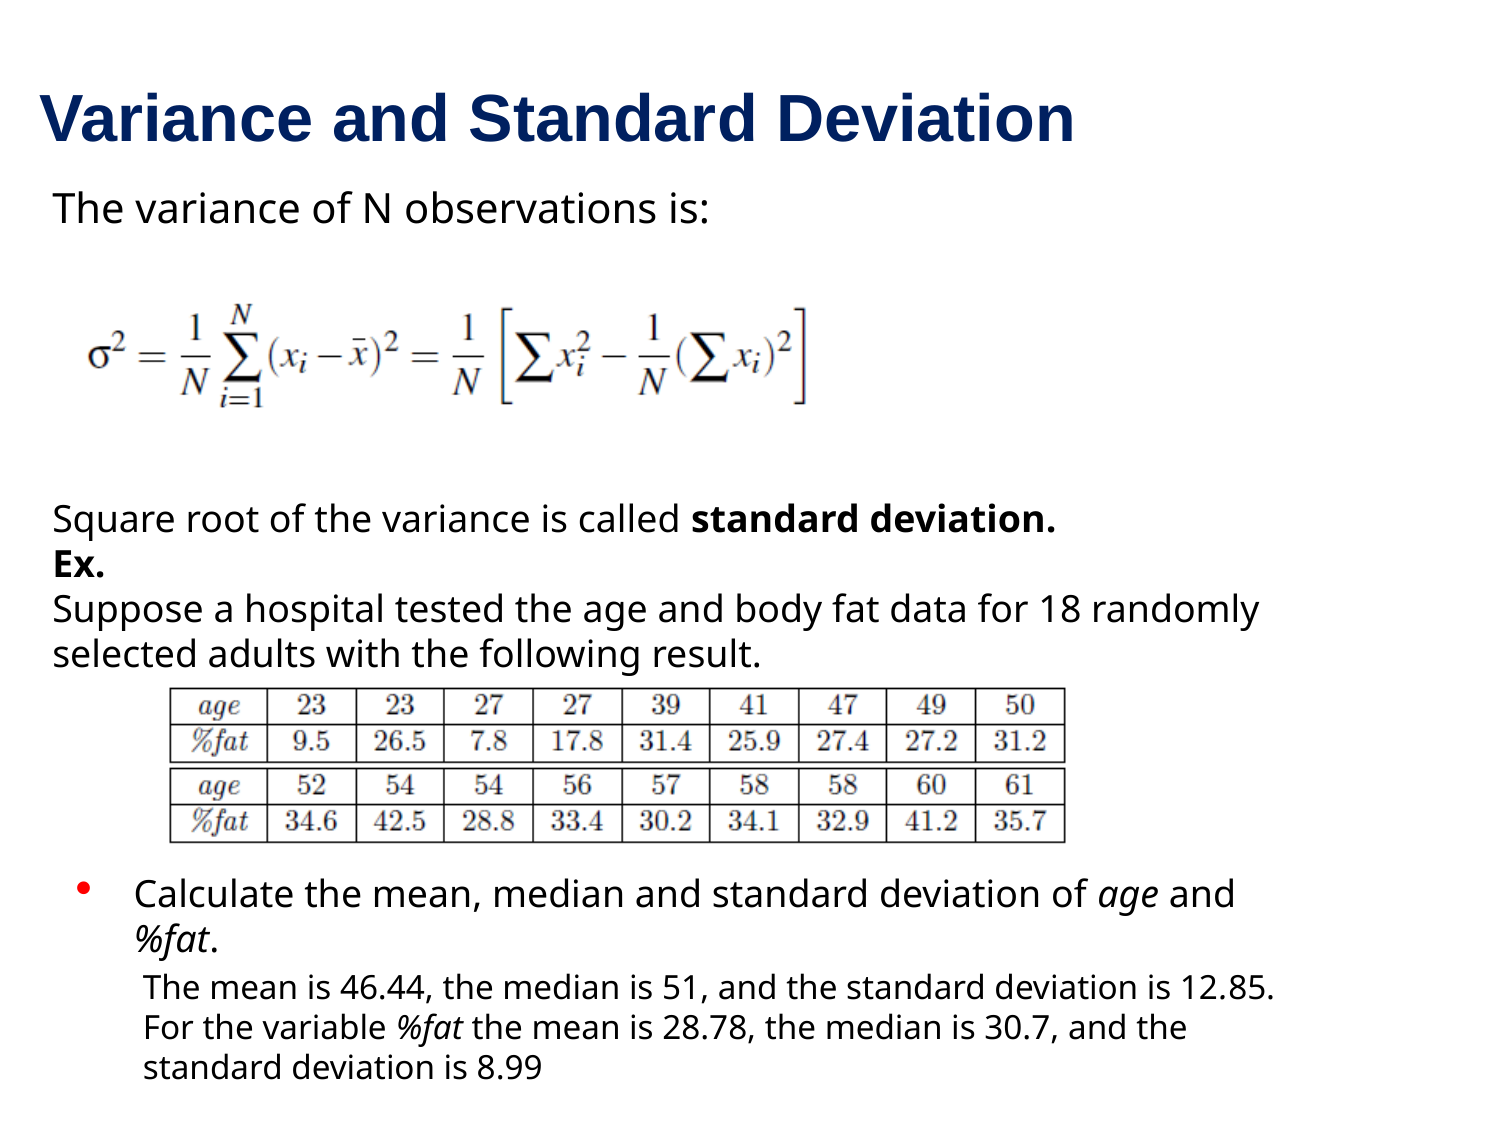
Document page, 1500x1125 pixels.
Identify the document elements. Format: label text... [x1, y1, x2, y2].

text_box Calculate the mean, median and standard deviation of age and %fat. The mean is 46.44, the median is 51, and the standard deviation is 12.85. For the variable %fat the mean is 28.78, the median is 30.7, and the standard deviation is 8.99 [62, 862, 1337, 1062]
text_box Square root of the variance is called standard deviation. Ex. Suppose a hospital tested the age and body fat data for 18 randomly selected adults with the following result. [37, 487, 1312, 662]
list The variance of N observations is: [37, 174, 1212, 250]
picture [75, 287, 817, 417]
title Variance and Standard Deviation [24, 24, 1096, 162]
picture [162, 677, 1072, 848]
